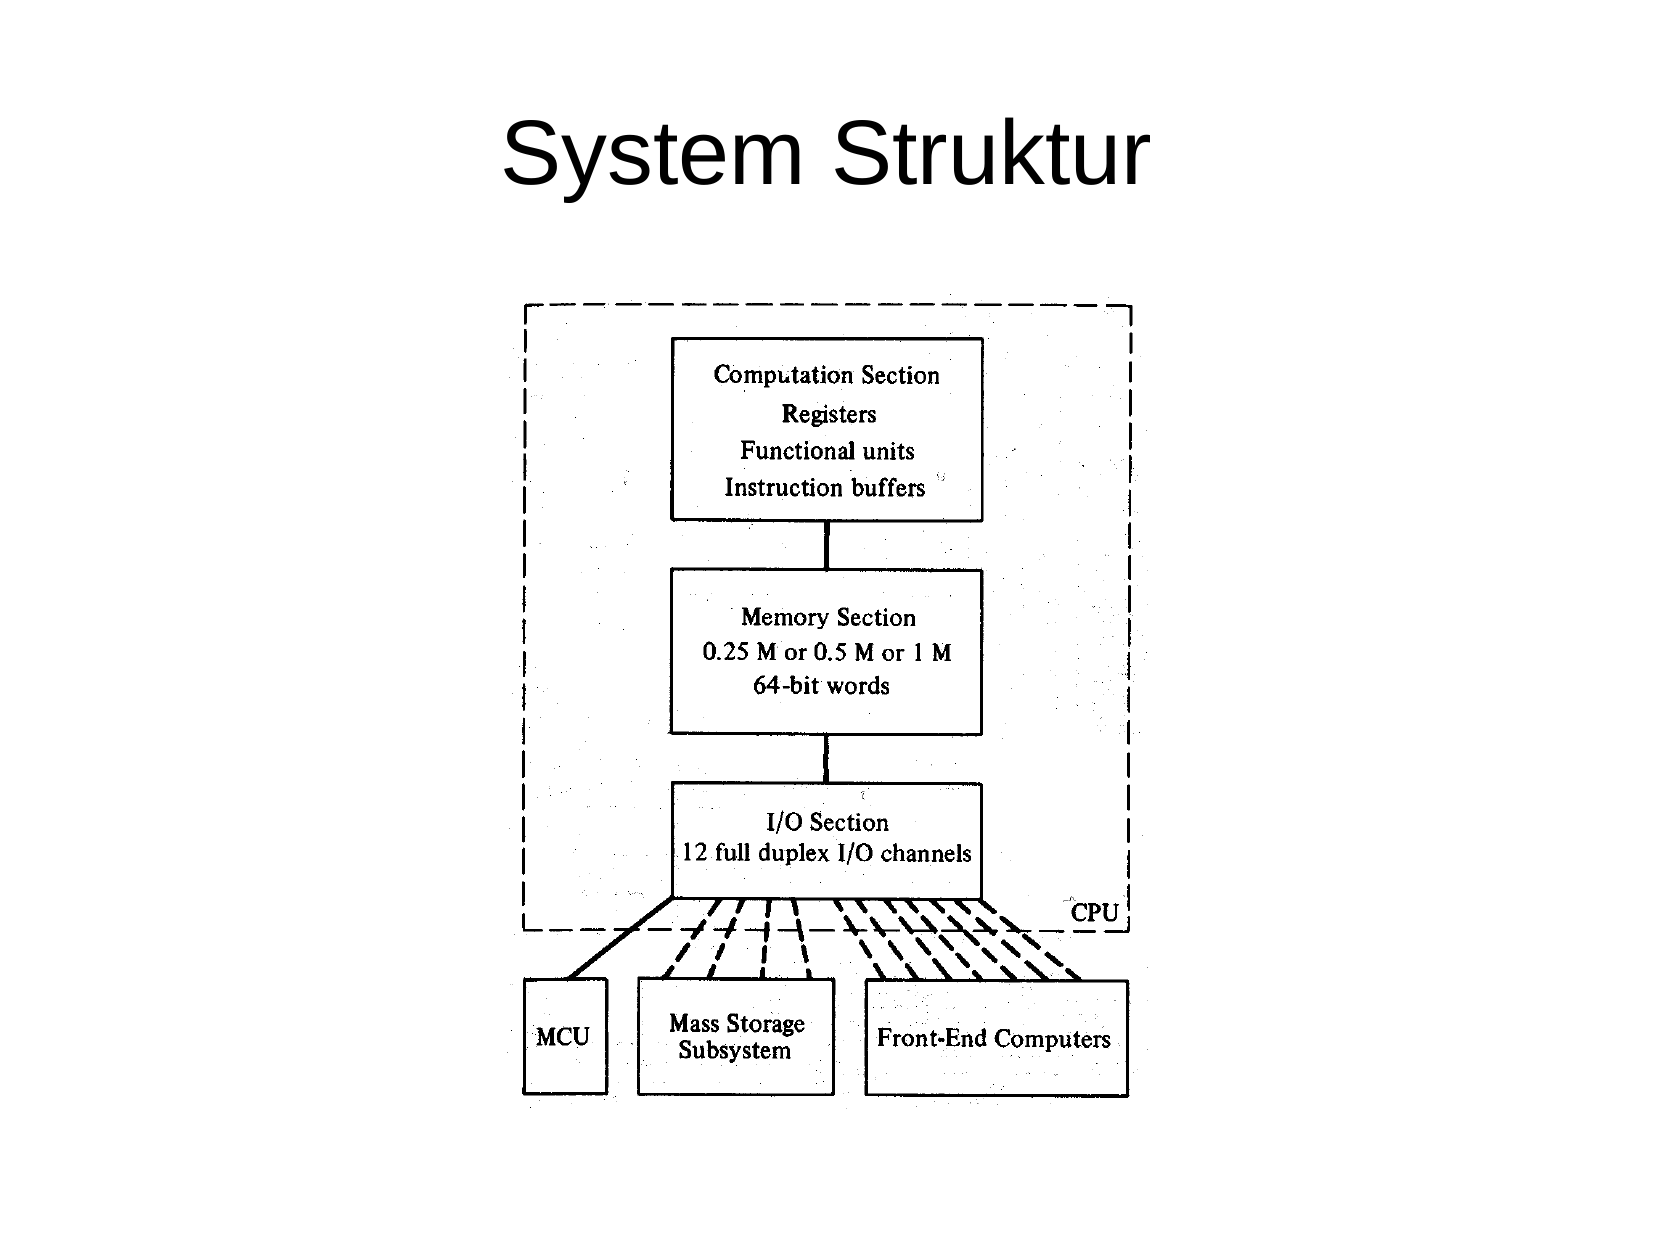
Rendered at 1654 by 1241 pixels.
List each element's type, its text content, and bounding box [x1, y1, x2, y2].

title System Struktur [82, 49, 1571, 257]
picture [505, 290, 1148, 1109]
